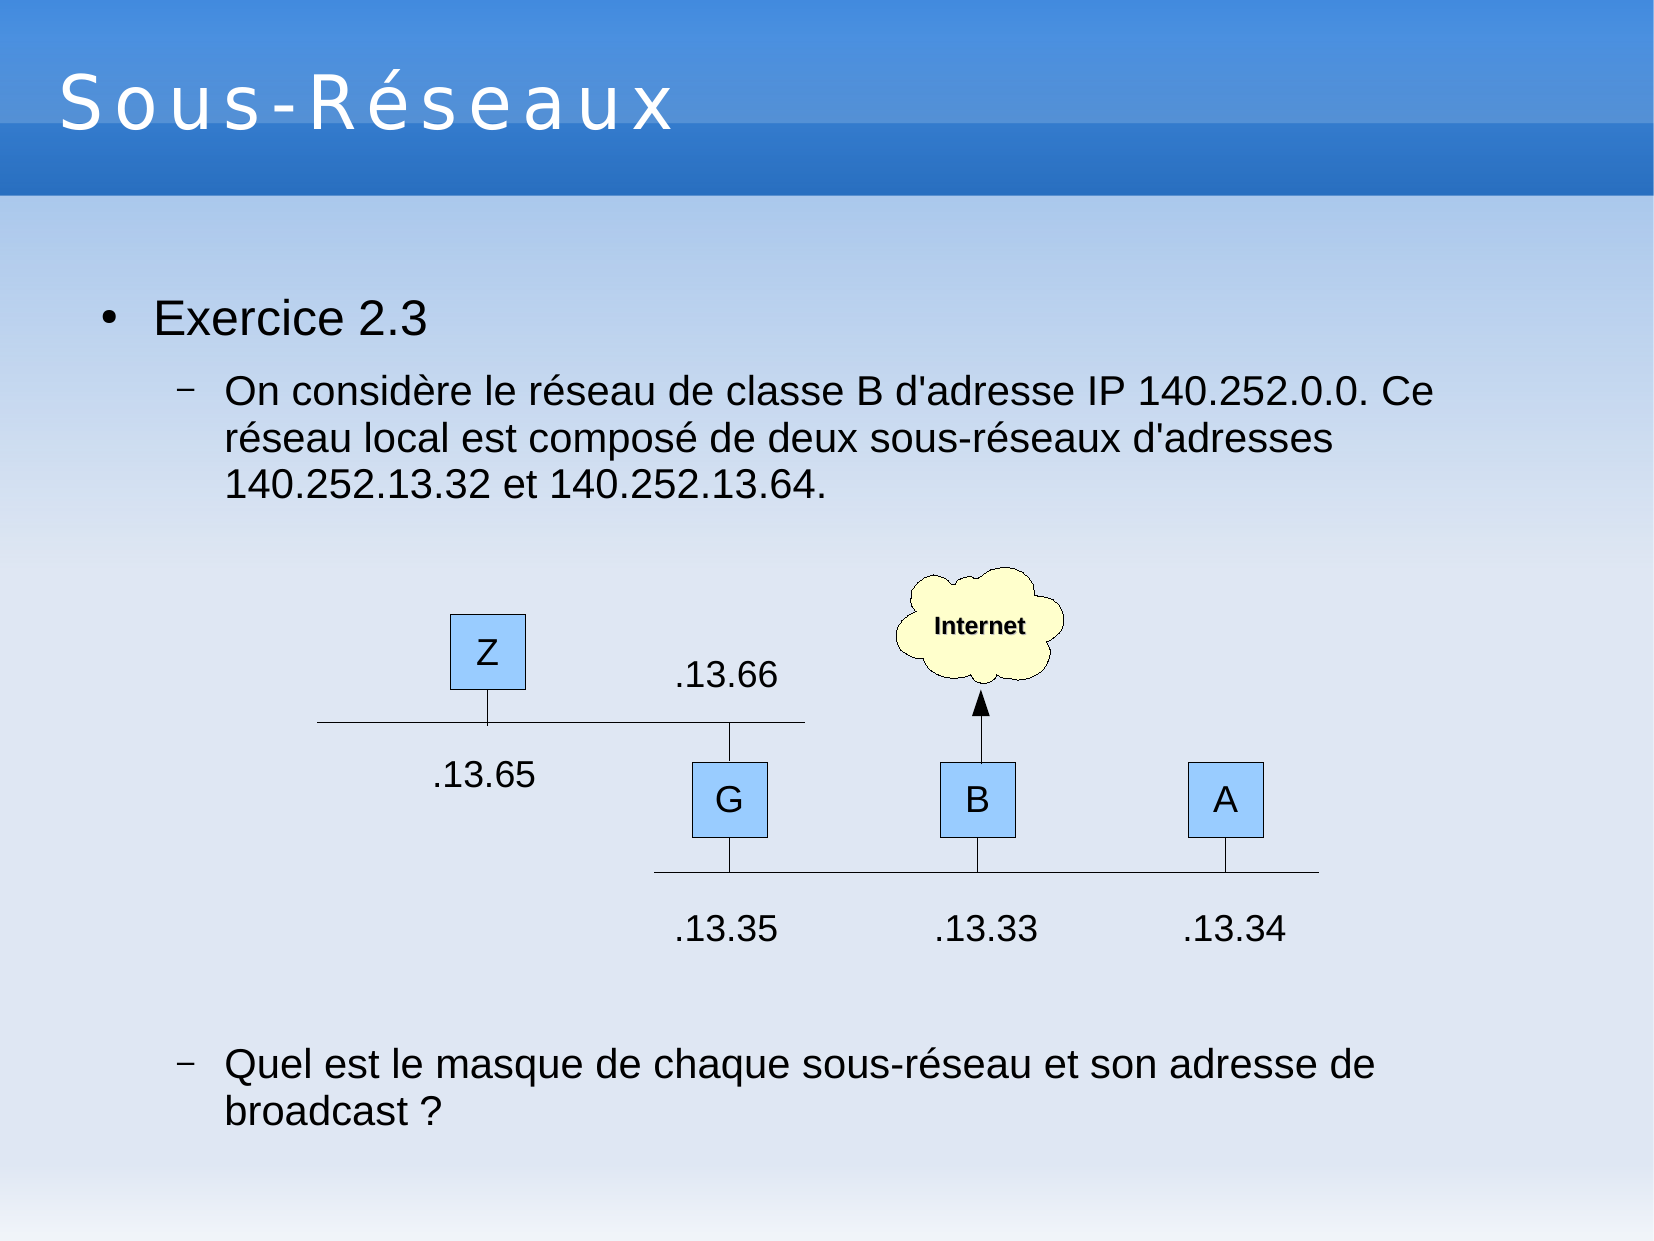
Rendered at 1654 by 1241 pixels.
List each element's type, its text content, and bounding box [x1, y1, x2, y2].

text_box .13.35 [659, 899, 794, 957]
list Exercice 2.3 On considère le réseau de classe B d'adresse IP 140.252.0.0. Ce réseau local est composé de deux sous-réseaux d'adresses 140.252.13.32 et 140.252.13.64. Quel est le masque de chaque sous-réseau et son adresse de broadcast ? [82, 290, 1571, 1198]
text_box .13.33 [919, 899, 1054, 957]
text_box Internet [896, 567, 1064, 684]
text_box G [692, 762, 768, 838]
text_box .13.66 [659, 645, 794, 703]
text_box .13.34 [1167, 899, 1302, 957]
title Sous-Réseaux [59, 36, 1576, 171]
picture [0, 0, 1654, 1241]
text_box Z [450, 614, 526, 690]
text_box .13.65 [417, 746, 552, 803]
text_box A [1188, 762, 1264, 838]
text_box B [940, 762, 1016, 838]
